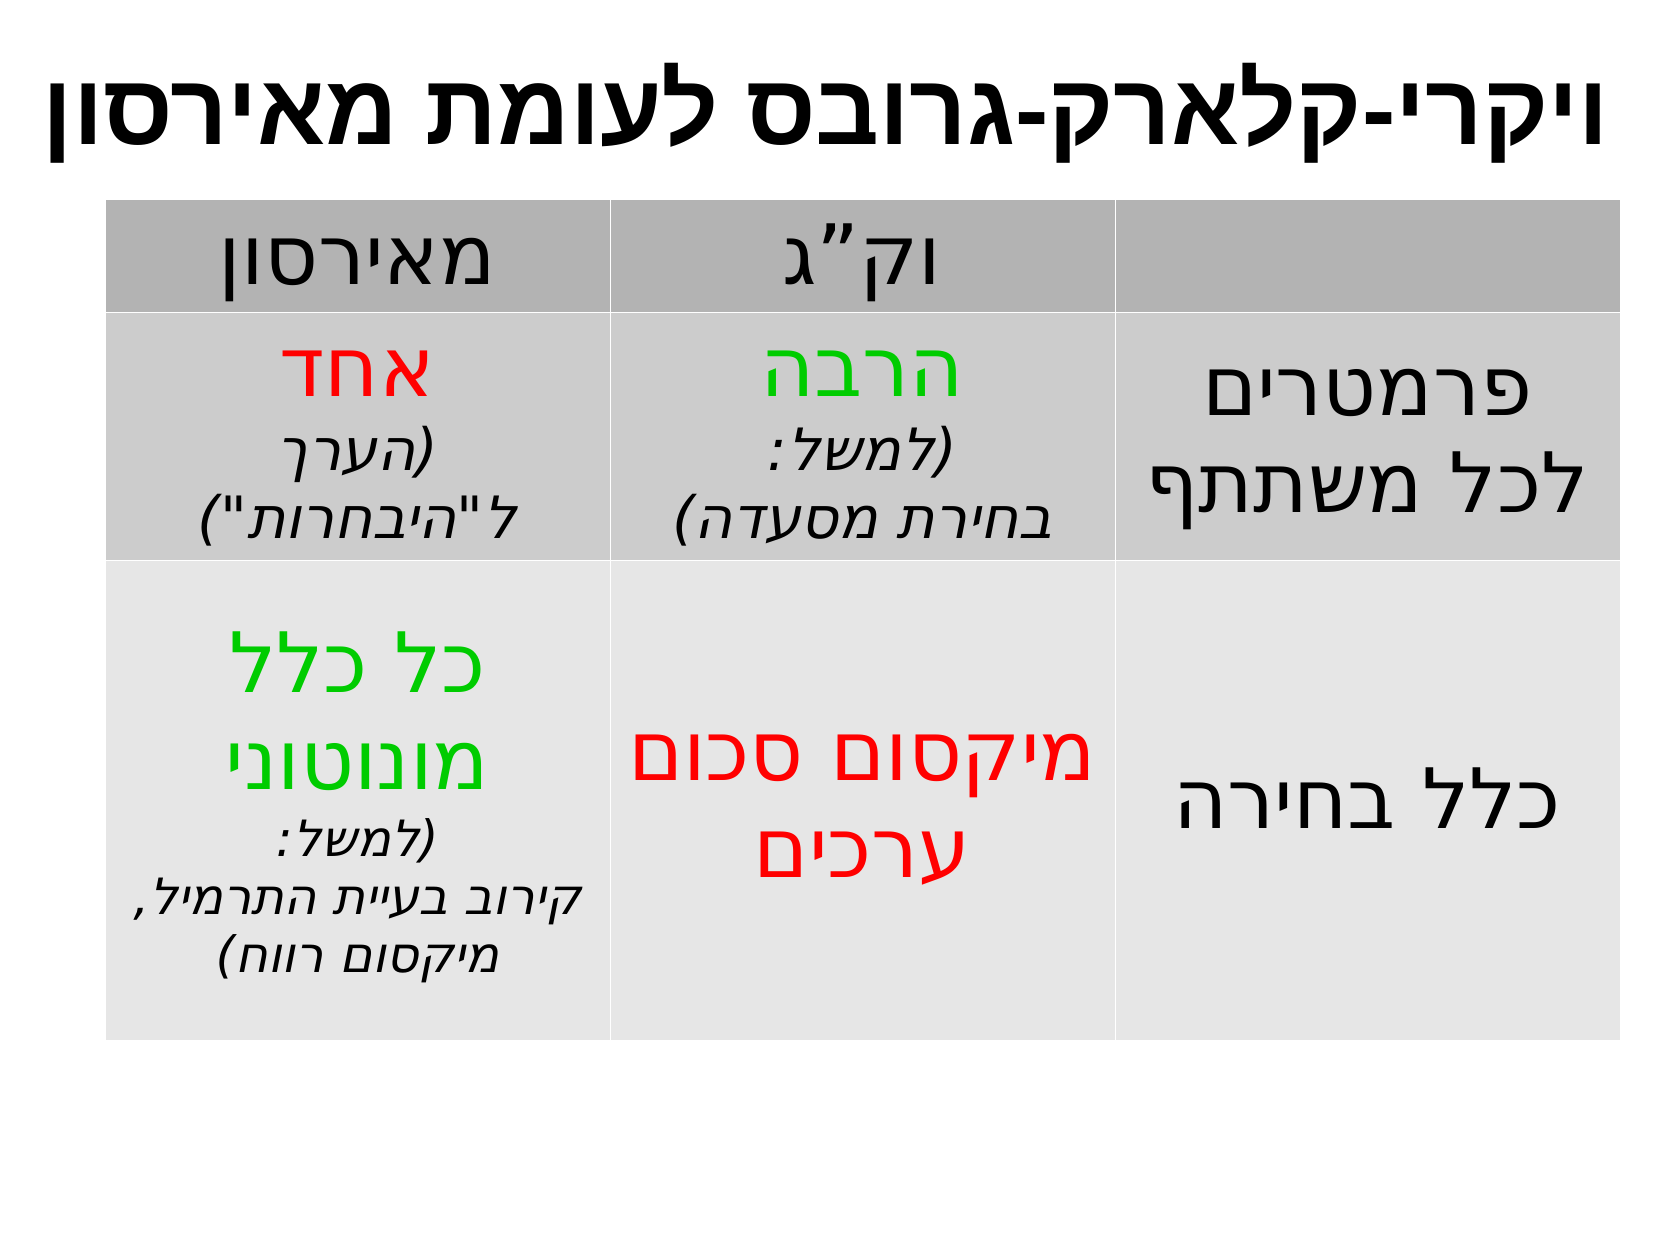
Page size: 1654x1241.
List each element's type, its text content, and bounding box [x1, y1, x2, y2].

table_cell מיקסום סכום ערכים [611, 561, 1115, 1040]
table_cell כל כלל מונוטוני (למשל: קירוב בעיית התרמיל, מיקסום רווח) [106, 561, 610, 1040]
title ויקרי-קלארק-גרובס לעומת מאירסון [0, 21, 1654, 200]
table_header מאירסון [106, 200, 610, 312]
table_header וק”ג [611, 200, 1115, 312]
table_cell כלל בחירה [1116, 561, 1620, 1040]
table_cell הרבה (למשל: בחירת מסעדה) [611, 313, 1115, 560]
table_cell פרמטרים לכל משתתף [1116, 313, 1620, 560]
table_cell אחד (הערך ל"היבחרות") [106, 313, 610, 560]
table_header [1116, 200, 1620, 312]
